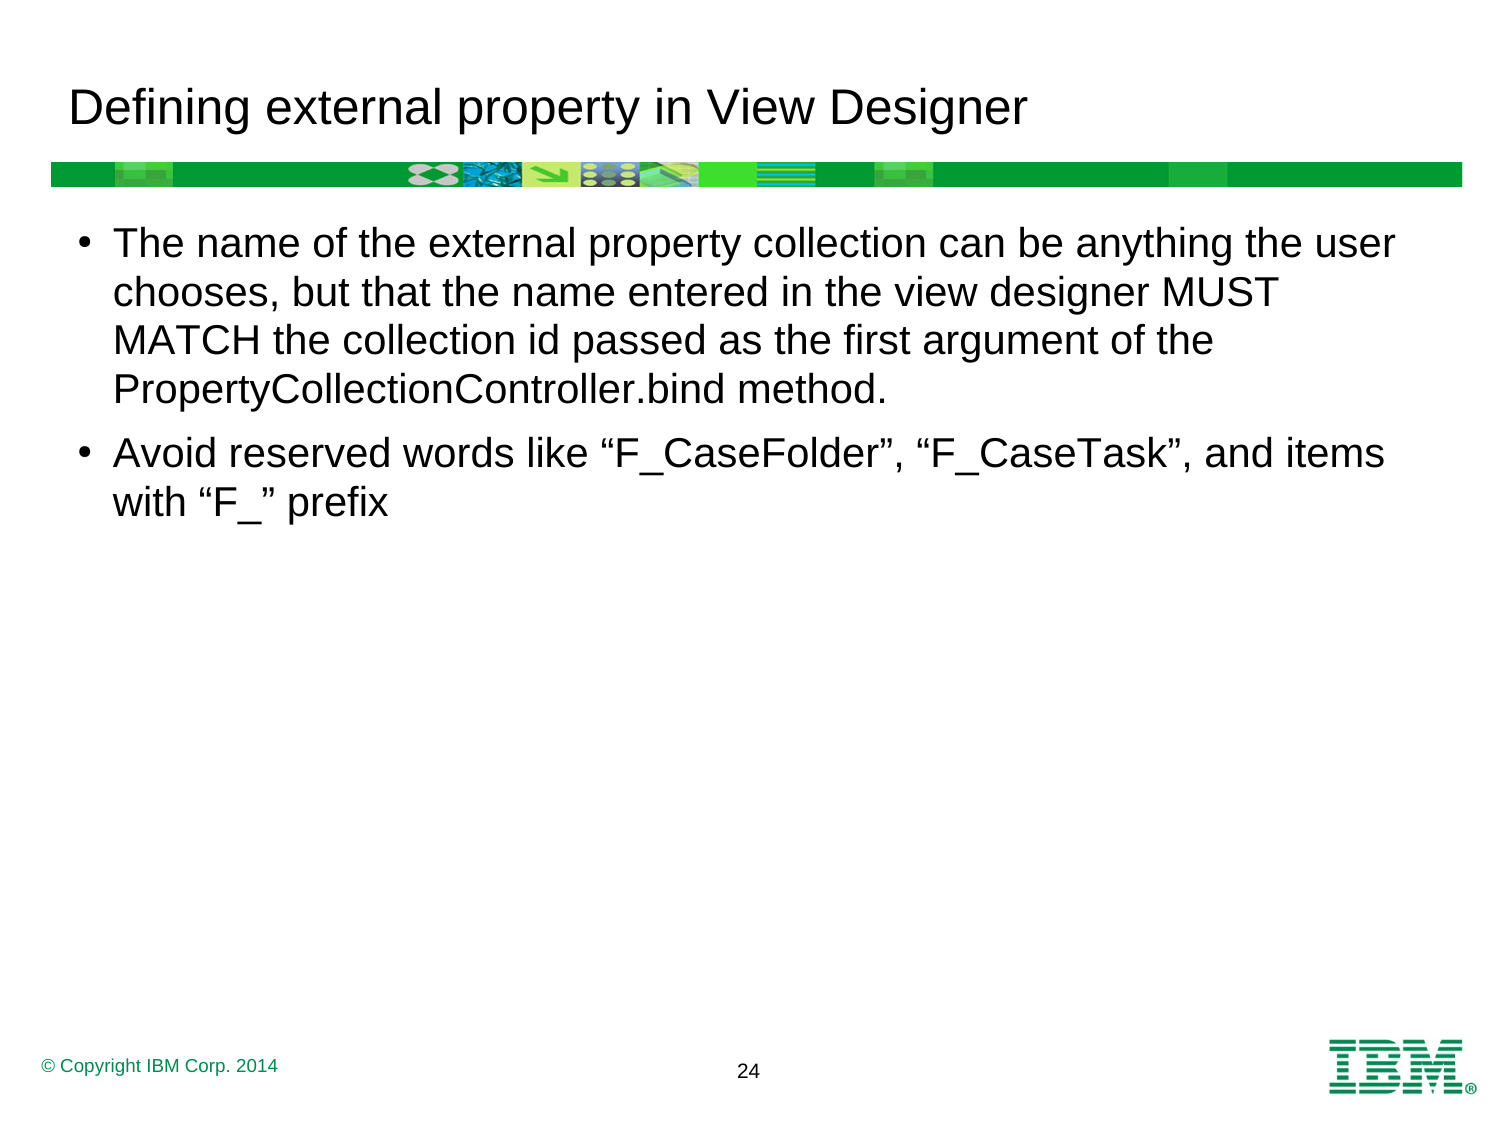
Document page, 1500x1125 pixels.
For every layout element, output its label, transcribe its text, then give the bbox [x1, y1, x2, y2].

list The name of the external property collection can be anything the user chooses, but that the name entered in the view designer MUST MATCH the collection id passed as the first argument of the PropertyCollectionController.bind method. Avoid reserved words like “F_CaseFolder”, “F_CaseTask”, and items with “F_” prefix [24, 210, 1441, 1004]
picture [50, 161, 1463, 189]
title Defining external property in View Designer [53, 69, 1239, 144]
picture [1327, 1037, 1479, 1096]
